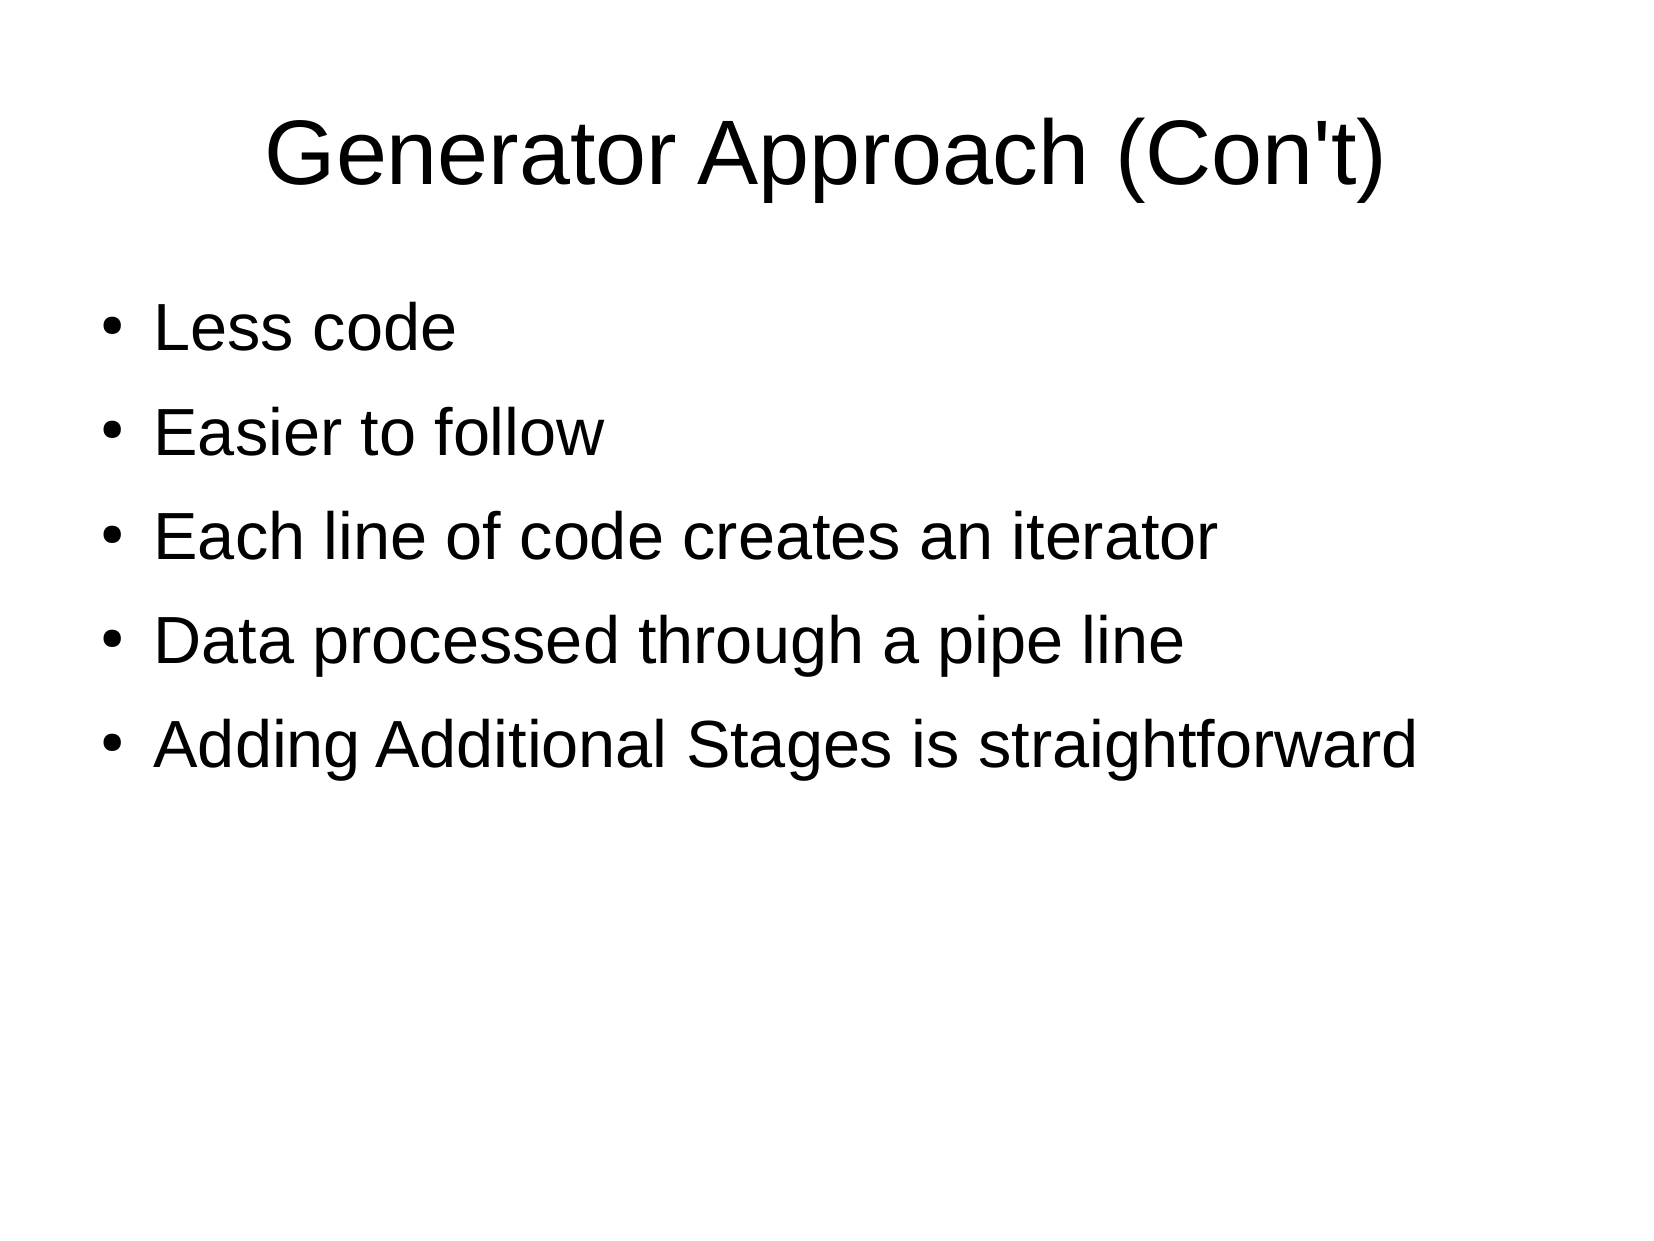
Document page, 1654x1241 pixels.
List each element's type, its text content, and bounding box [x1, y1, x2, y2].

list Less code Easier to follow Each line of code creates an iterator Data processed through a pipe line Adding Additional Stages is straightforward [82, 290, 1571, 1109]
title Generator Approach (Con't) [82, 49, 1571, 257]
